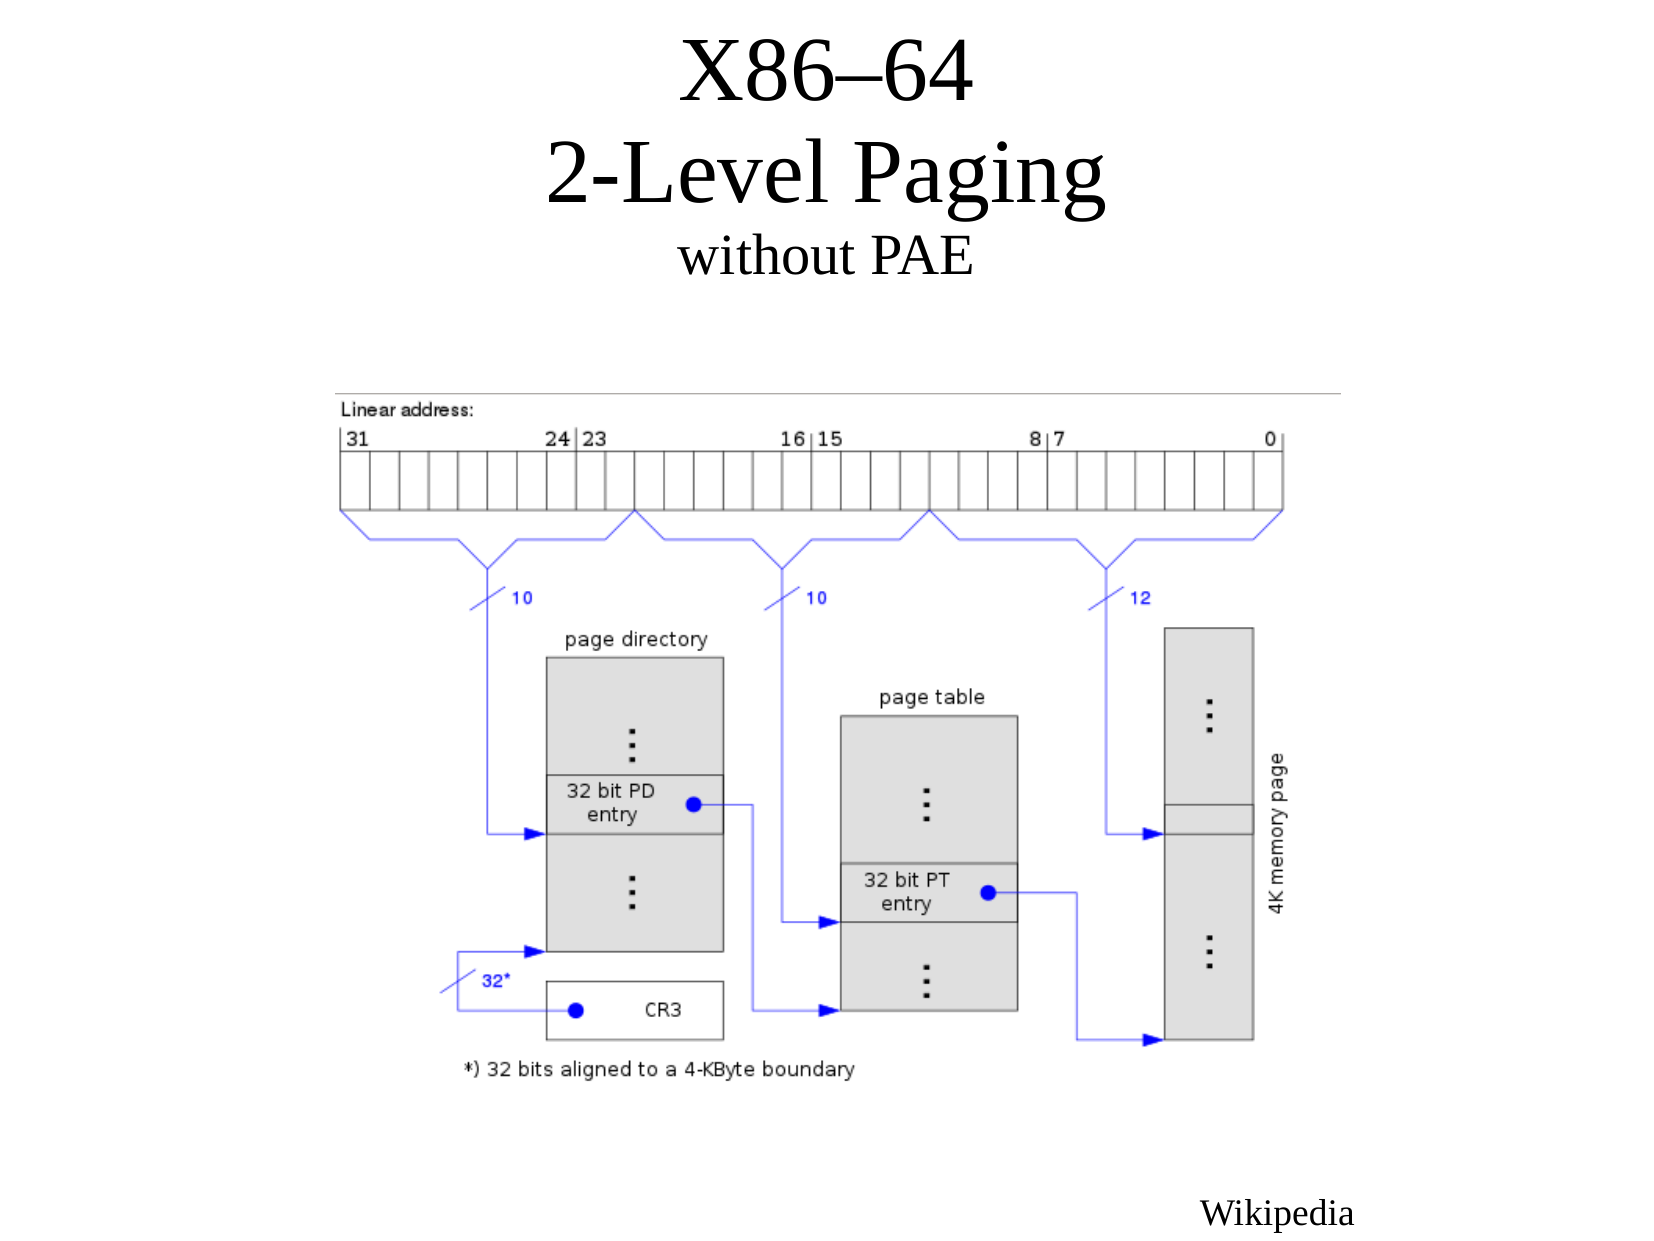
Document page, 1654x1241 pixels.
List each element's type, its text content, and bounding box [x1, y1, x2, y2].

title X86–64 2-Level Paging without PAE [82, 17, 1571, 289]
text_box Wikipedia [1185, 1185, 1377, 1241]
picture [335, 393, 1341, 1128]
